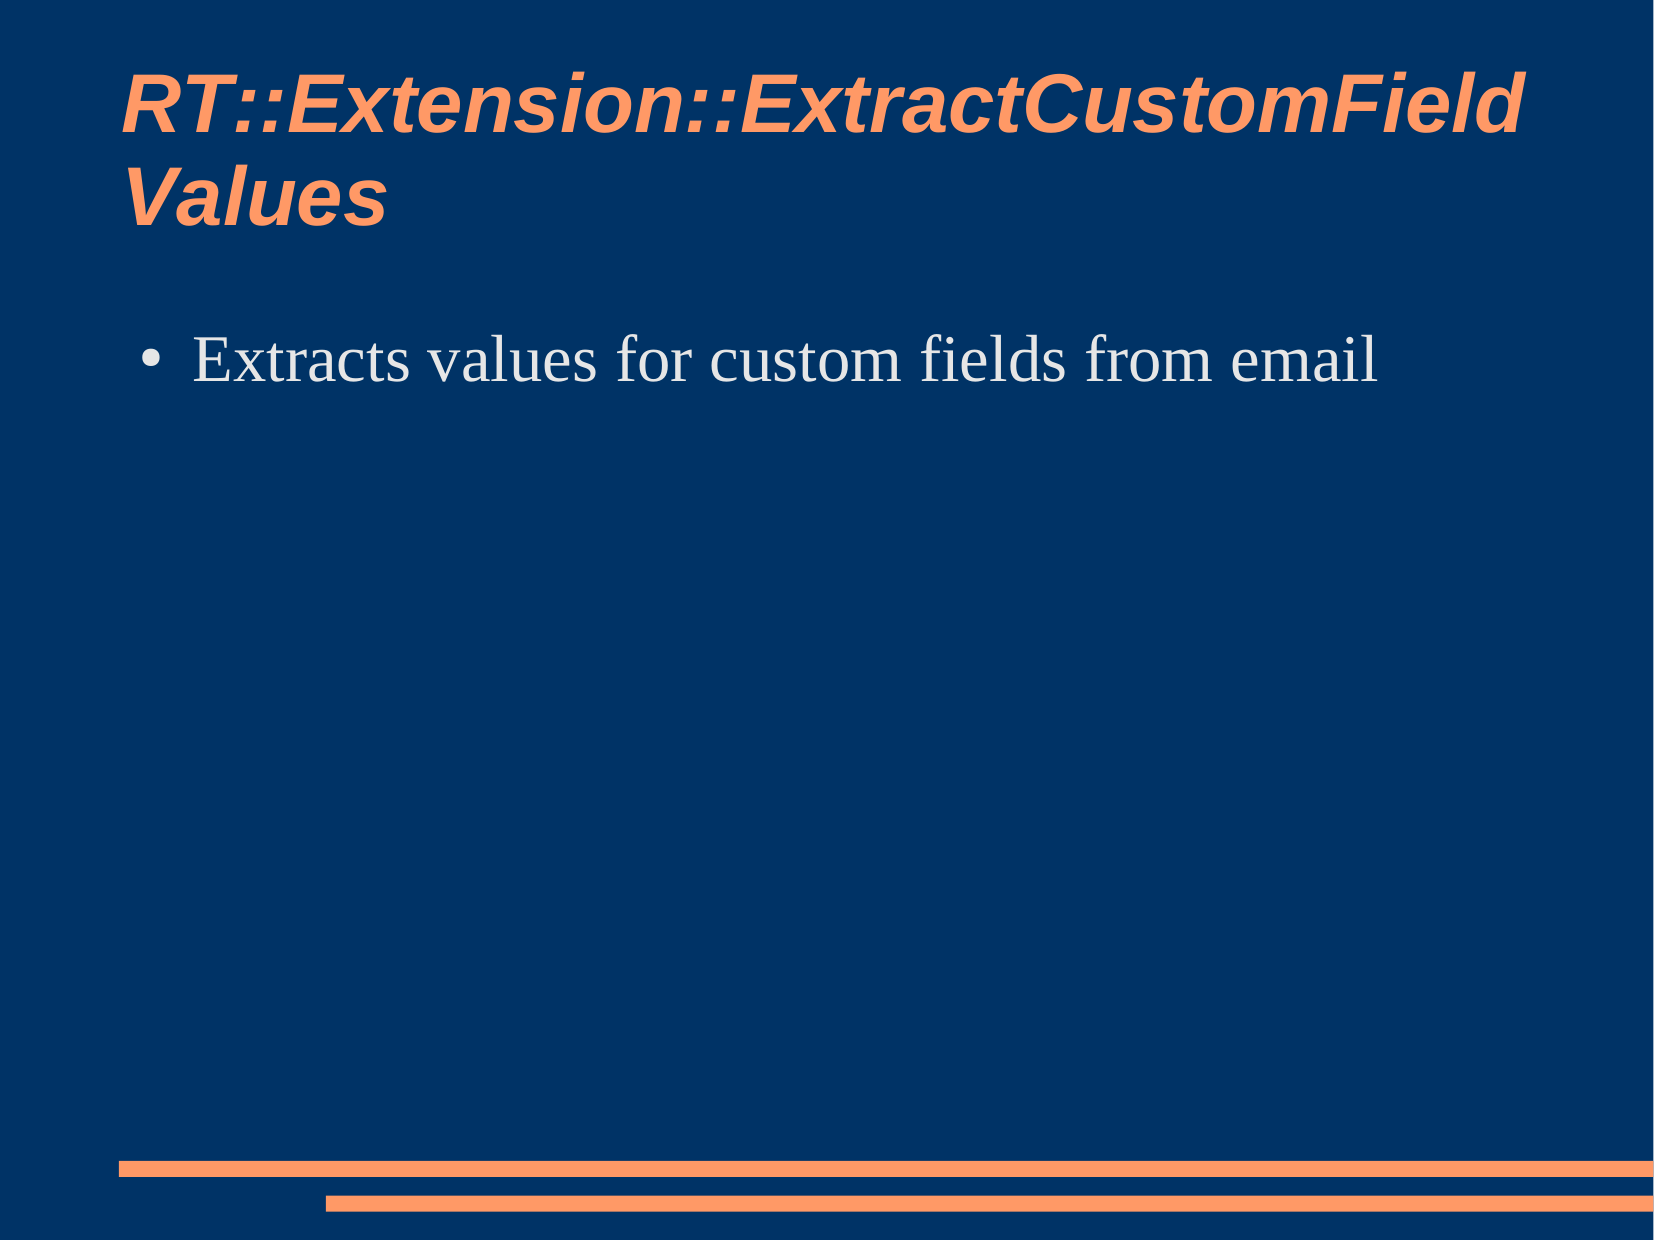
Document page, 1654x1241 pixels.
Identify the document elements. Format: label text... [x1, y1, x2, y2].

list Extracts values for custom fields from email [121, 322, 1561, 1126]
title RT::Extension::ExtractCustomFieldValues [121, 46, 1534, 254]
